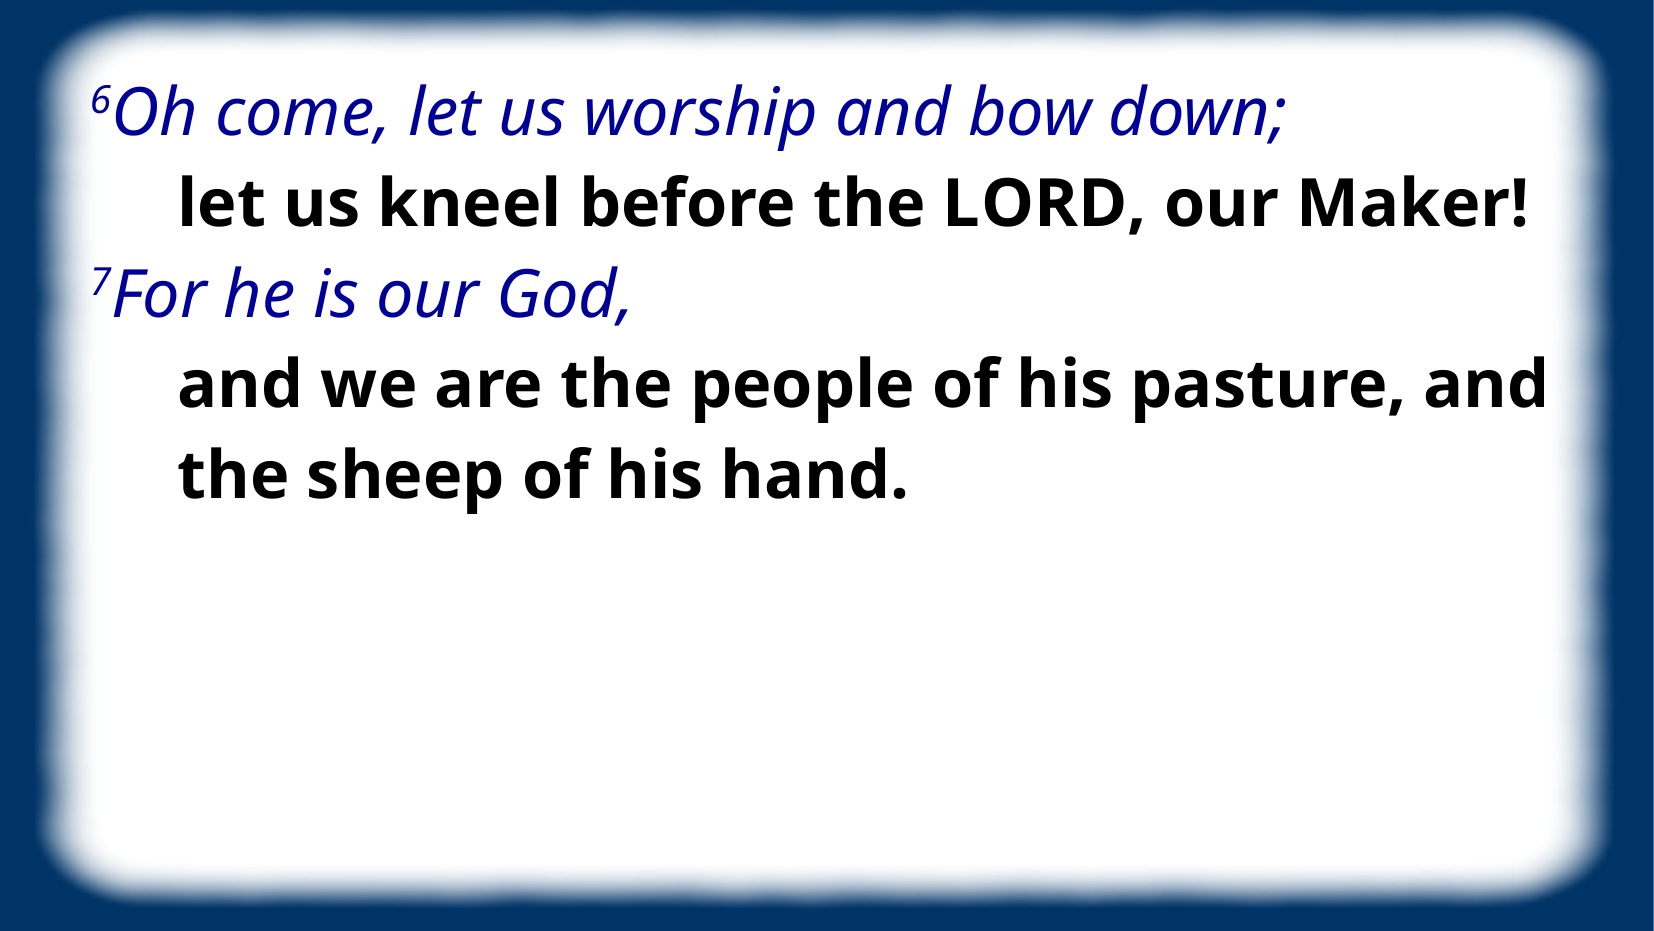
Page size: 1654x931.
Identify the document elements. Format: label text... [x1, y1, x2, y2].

text_box 6Oh come, let us worship and bow down; let us kneel before the LORD, our Maker! 7For he is our God, and we are the people of his pasture, and the sheep of his hand. [75, 56, 1606, 605]
picture [0, 0, 1654, 931]
